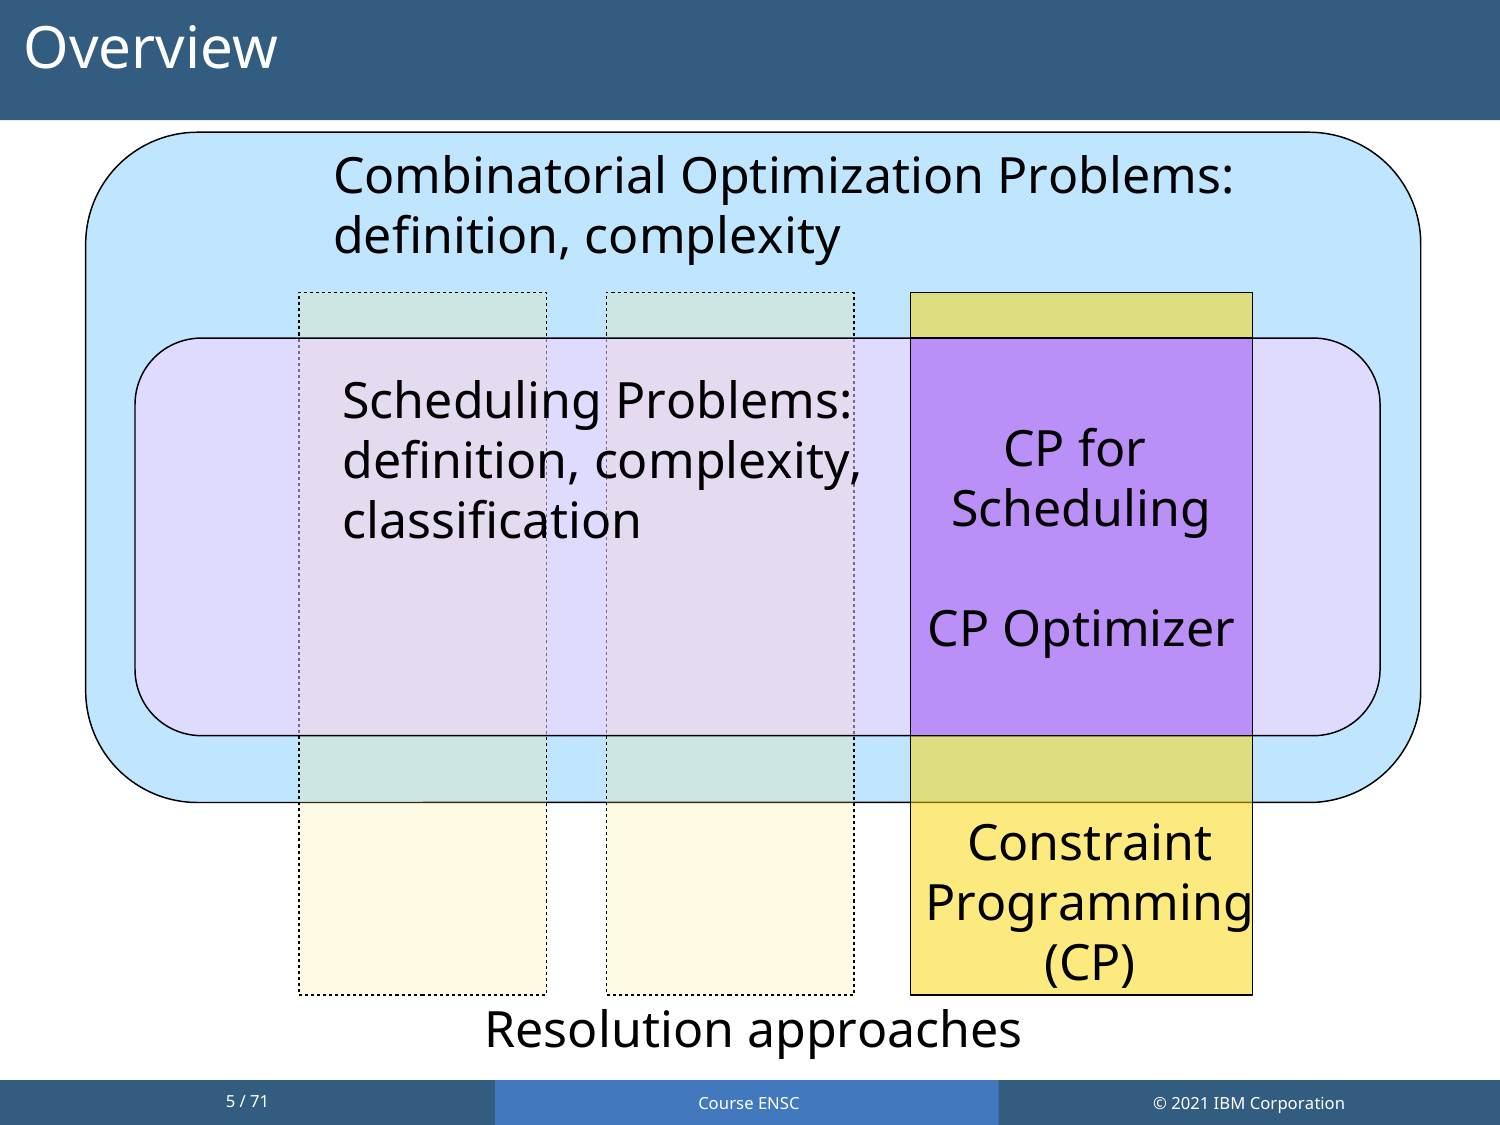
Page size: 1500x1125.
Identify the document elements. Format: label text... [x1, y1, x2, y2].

text_box Combinatorial Optimization Problems: definition, complexity [318, 135, 1228, 271]
text_box Resolution approaches [470, 990, 1024, 1066]
text_box CP for Scheduling CP Optimizer [910, 338, 1253, 736]
title Overview [0, 0, 1500, 121]
text_box Scheduling Problems: definition, complexity, classification [327, 360, 863, 556]
text_box [85, 132, 1421, 995]
text_box Constraint Programming (CP) [910, 802, 1256, 998]
